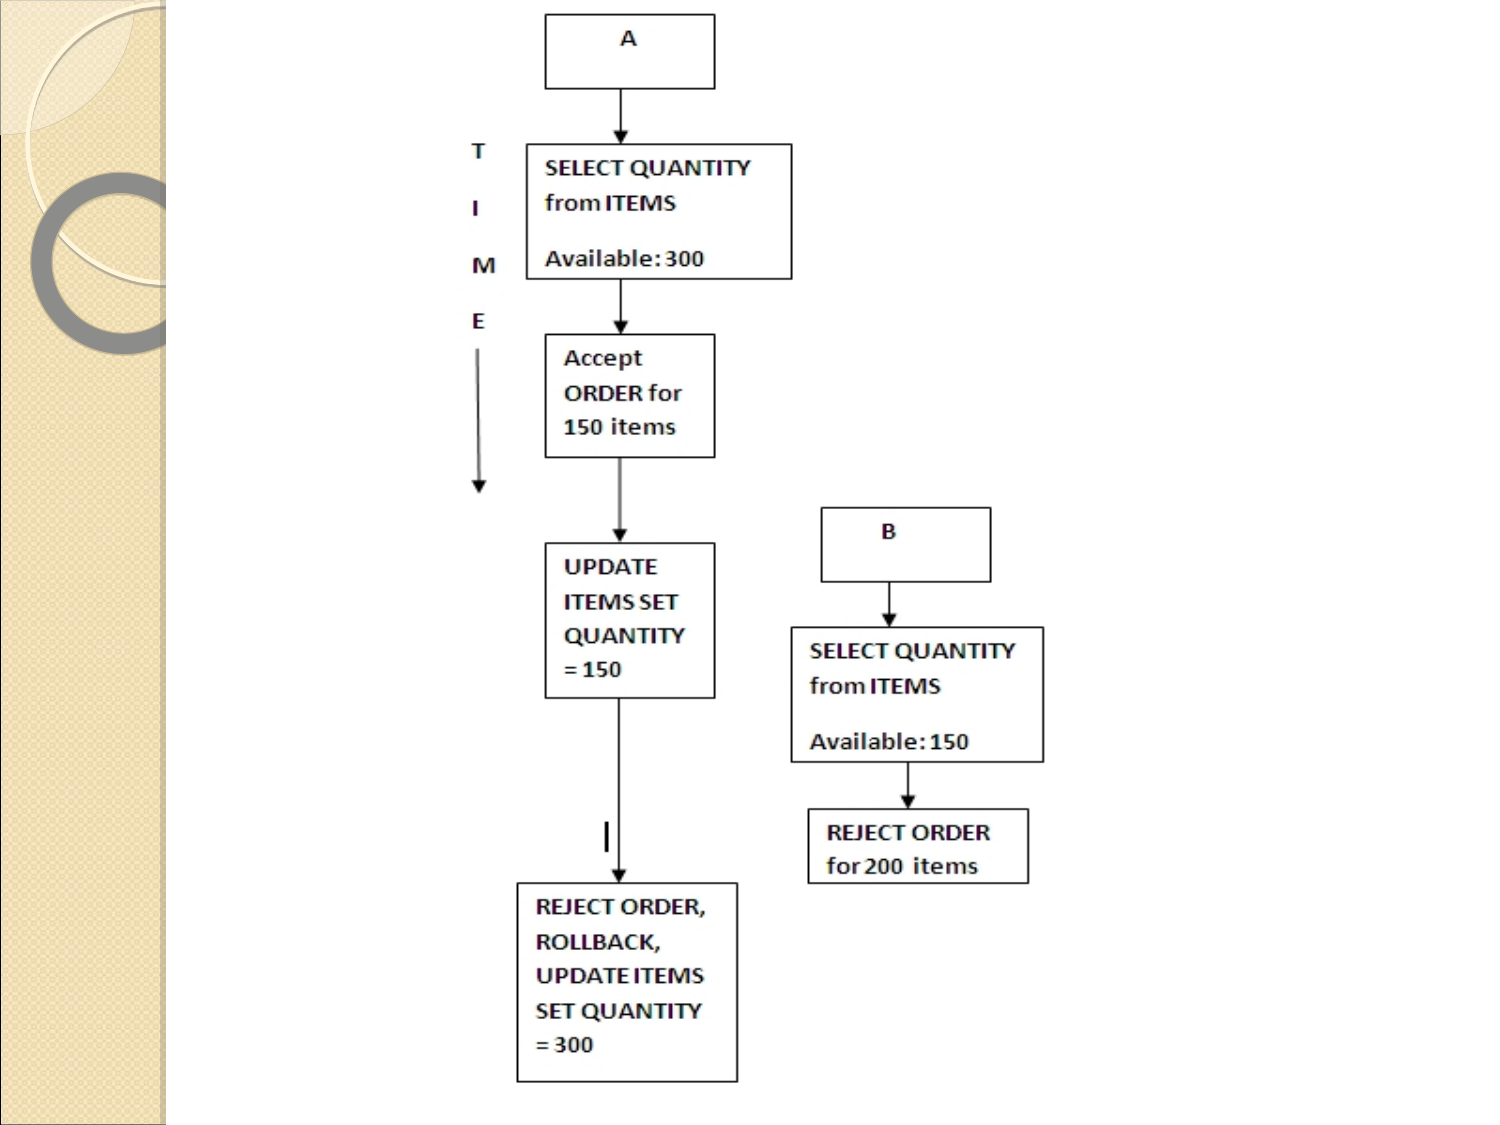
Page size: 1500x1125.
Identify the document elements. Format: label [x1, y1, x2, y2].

picture [425, 0, 1176, 1125]
